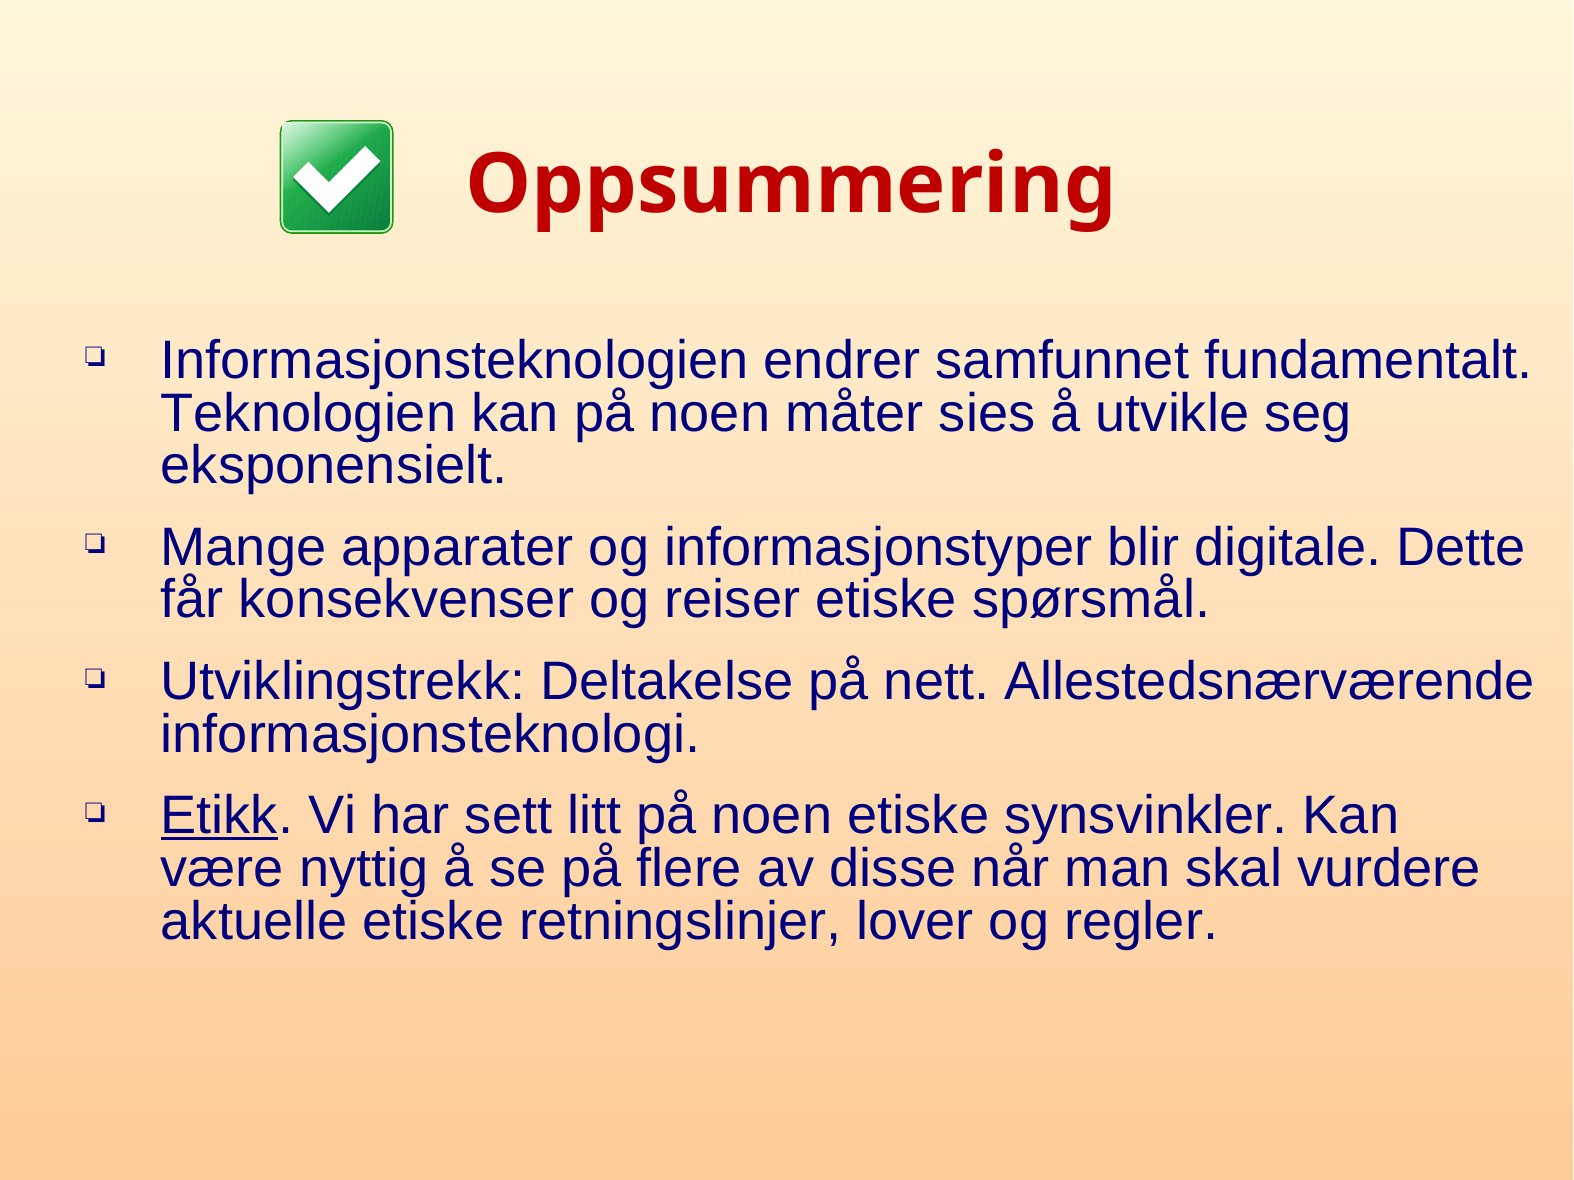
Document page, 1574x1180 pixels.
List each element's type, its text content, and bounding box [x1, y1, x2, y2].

title Oppsummering [39, 54, 1543, 309]
picture [245, 89, 424, 268]
list Informasjonsteknologien endrer samfunnet fundamentalt. Teknologien kan på noen måter sies å utvikle seg eksponensielt. Mange apparater og informasjonstyper blir digitale. Dette får konsekvenser og reiser etiske spørsmål. Utviklingstrekk: Deltakelse på nett. Allestedsnærværende informasjonsteknologi. Etikk. Vi har sett litt på noen etiske synsvinkler. Kan være nyttig å se på flere av disse når man skal vurdere aktuelle etiske retningslinjer, lover og regler. [85, 336, 1539, 1170]
